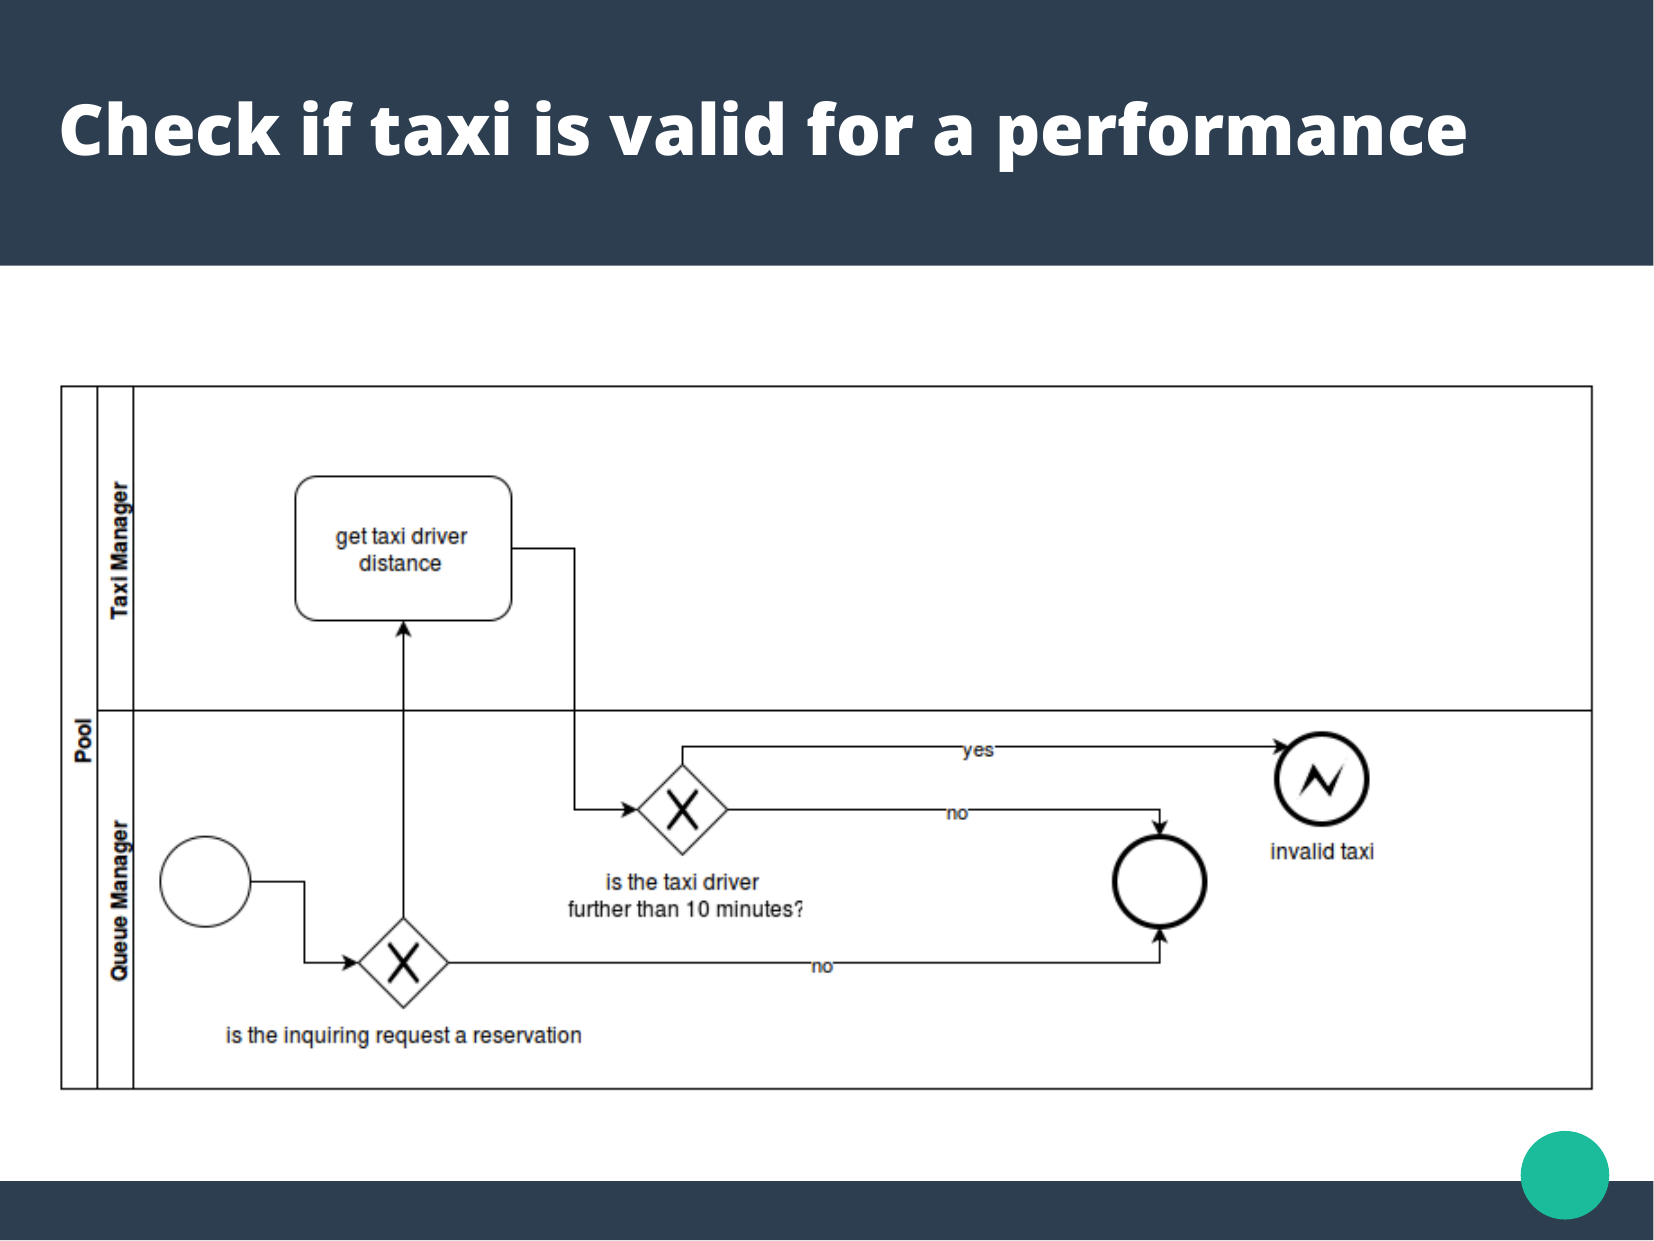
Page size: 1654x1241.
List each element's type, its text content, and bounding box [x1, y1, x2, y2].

picture [59, 384, 1595, 1092]
title Check if taxi is valid for a performance [59, 49, 1595, 207]
